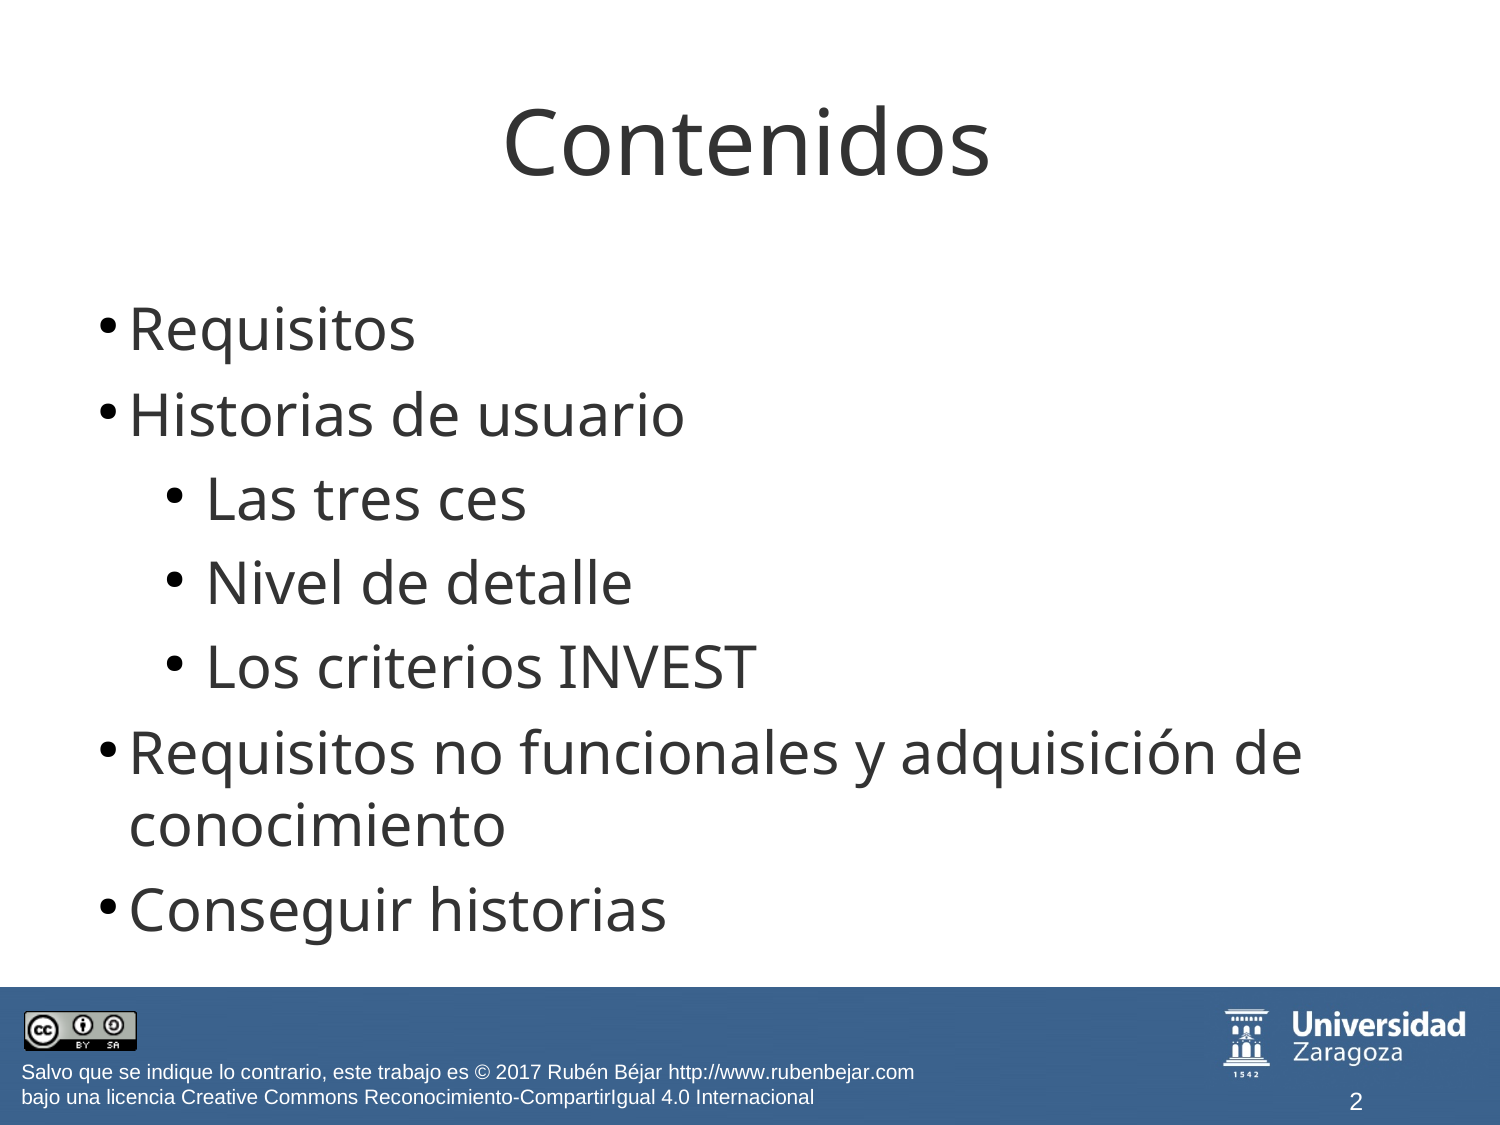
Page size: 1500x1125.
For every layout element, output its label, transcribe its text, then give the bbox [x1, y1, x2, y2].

picture [0, 987, 1500, 1125]
list Requisitos Historias de usuario Las tres ces Nivel de detalle Los criterios INVEST Requisitos no funcionales y adquisición de conocimiento Conseguir historias [82, 283, 1418, 957]
title Contenidos [74, 21, 1420, 257]
